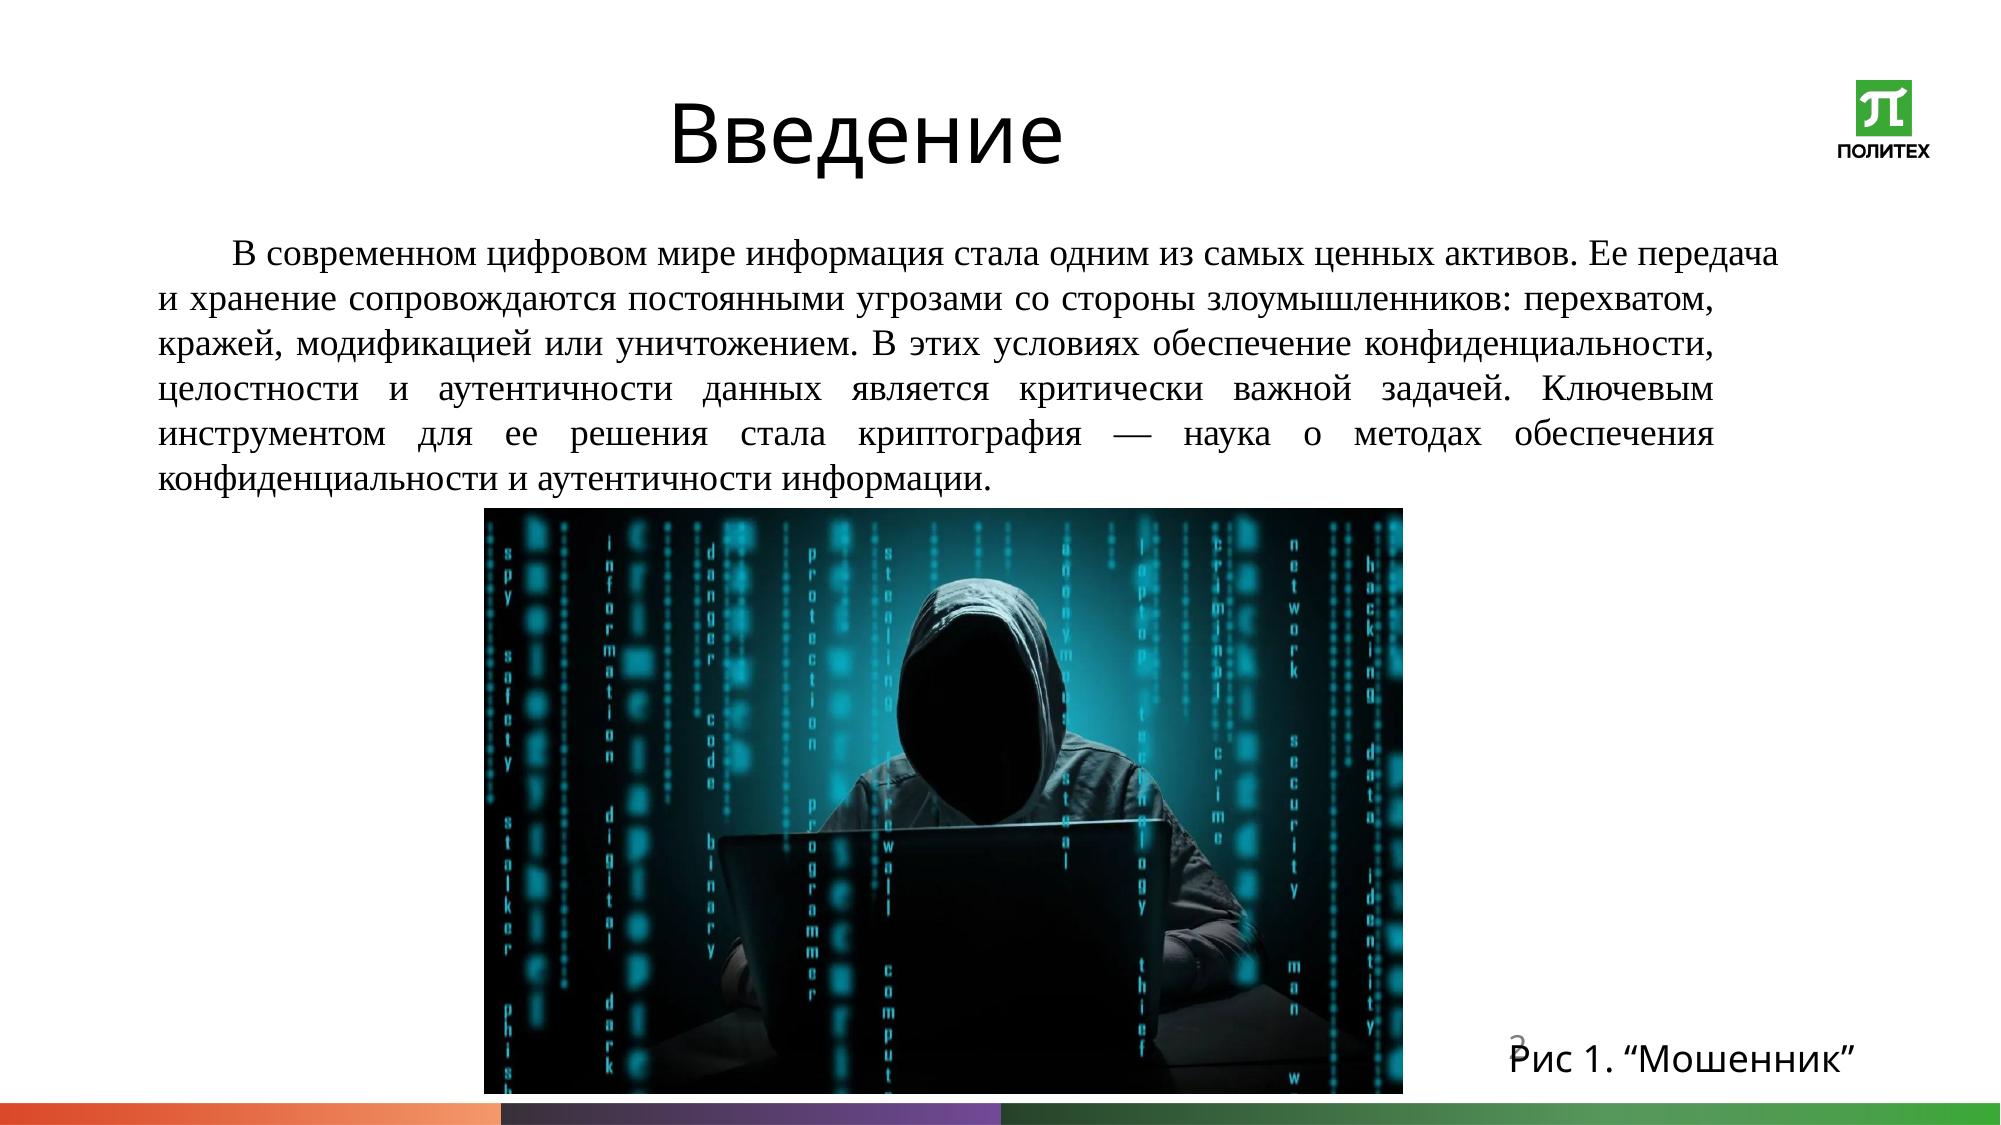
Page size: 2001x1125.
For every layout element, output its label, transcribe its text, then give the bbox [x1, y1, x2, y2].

text_box 2 [1493, 1018, 1944, 1079]
text_box В современном цифровом мире информация стала одним из самых ценных активов. Ее передача и хранение сопровождаются постоянными угрозами со стороны злоумышленников: перехватом, кражей, модификацией или уничтожением. В этих условиях обеспечение конфиденциальности, целостности и аутентичности данных является критически важной задачей. Ключевым инструментом для ее решения стала криптография — наука о методах обеспечения конфиденциальности и аутентичности информации. [143, 220, 1796, 509]
picture [484, 508, 1403, 1094]
text_box Рис 1. “Мошенник” [1493, 1027, 1858, 1089]
title Введение [652, 84, 1557, 220]
